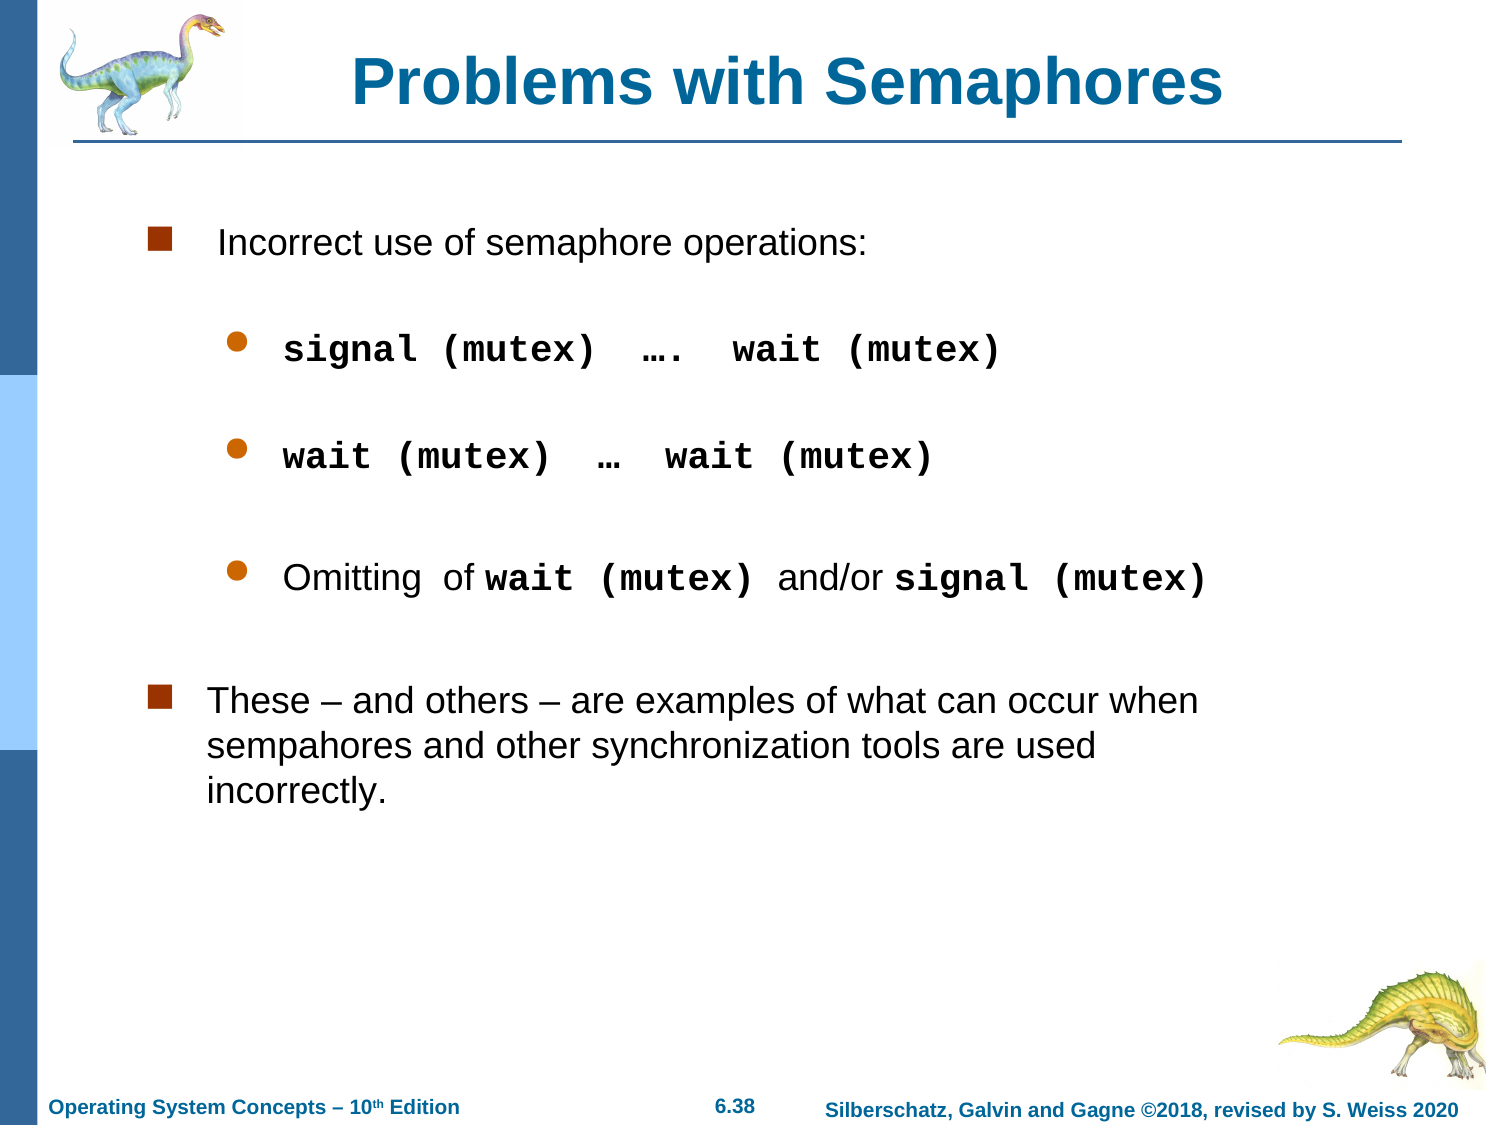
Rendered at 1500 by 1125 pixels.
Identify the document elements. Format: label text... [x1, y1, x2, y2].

list Incorrect use of semaphore operations: signal (mutex) …. wait (mutex) wait (mutex) … wait (mutex) Omitting of wait (mutex) and/or signal (mutex) These – and others – are examples of what can occur when sempahores and other synchronization tools are used incorrectly. [135, 210, 1278, 1008]
picture [46, 0, 243, 149]
title Problems with Semaphores [151, 31, 1426, 126]
picture [1275, 959, 1486, 1090]
